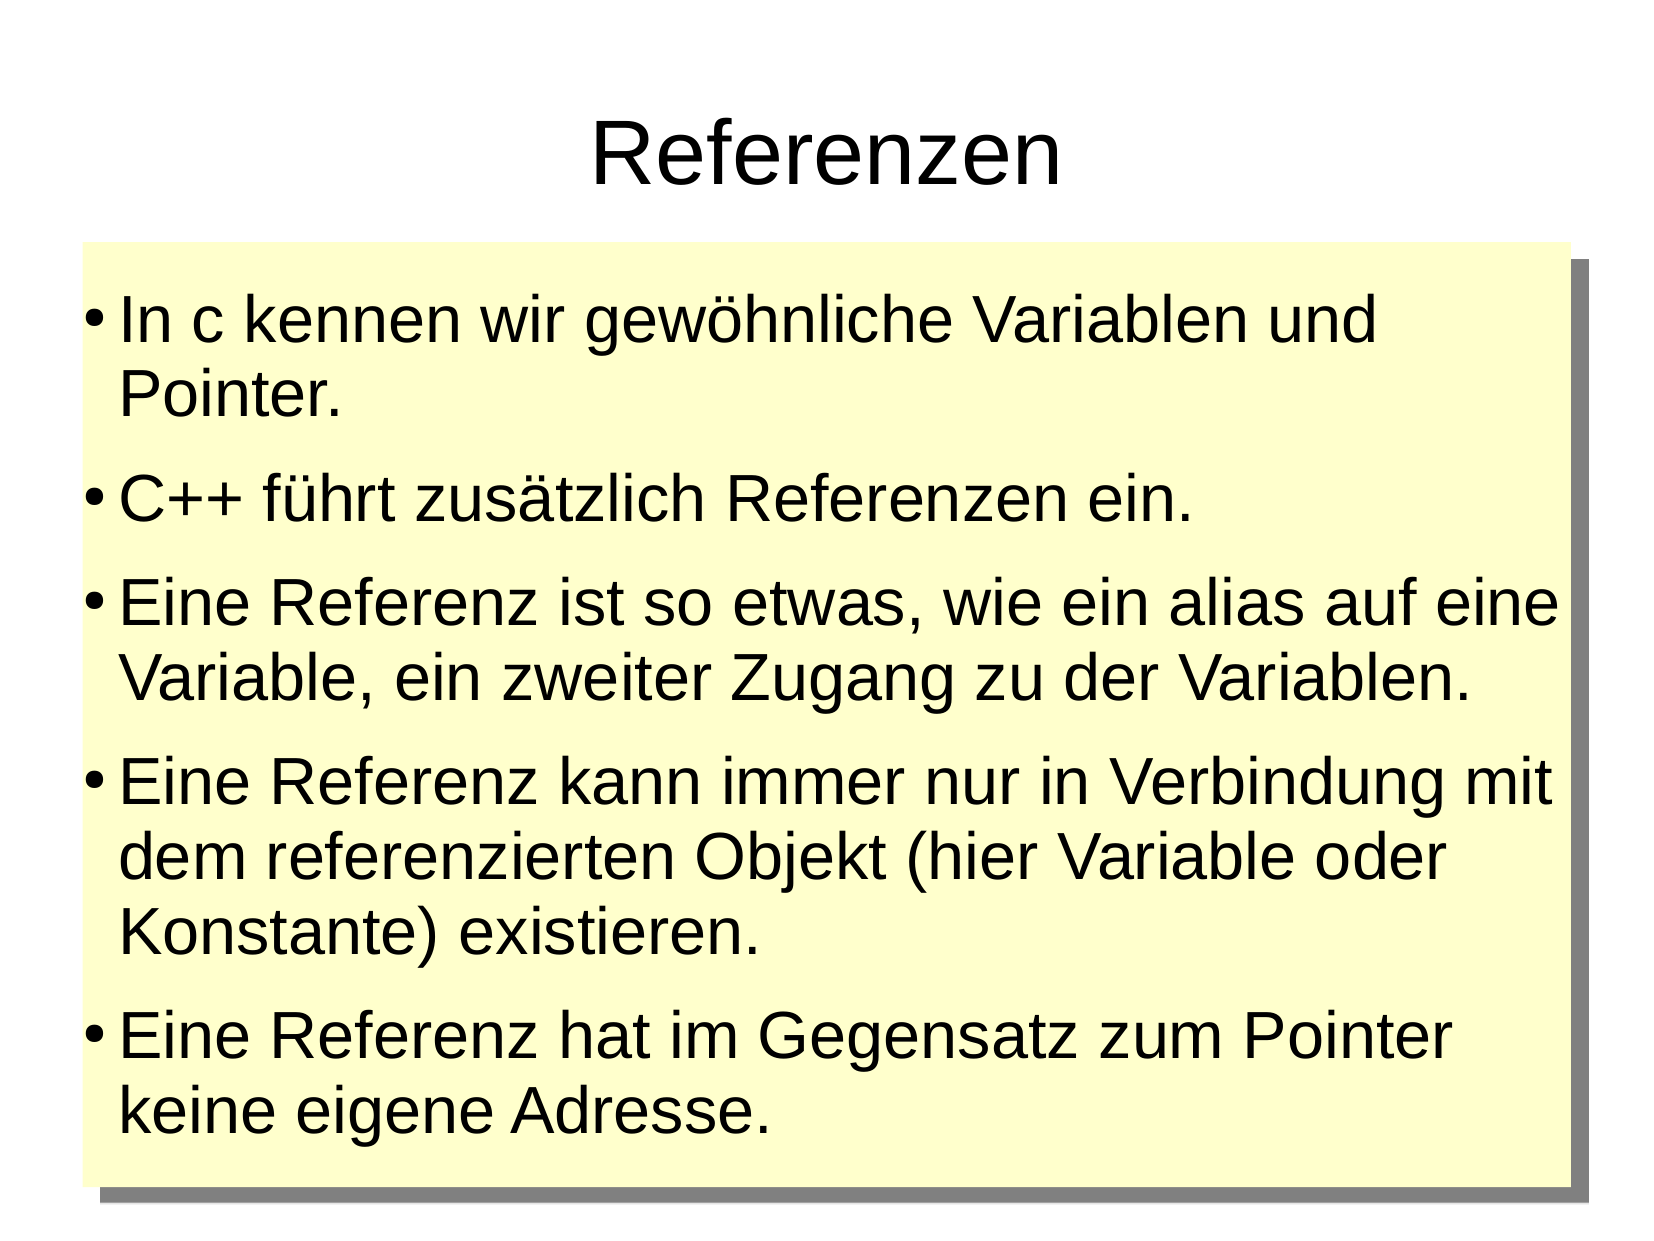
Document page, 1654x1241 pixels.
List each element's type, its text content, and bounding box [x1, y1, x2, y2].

title Referenzen [82, 49, 1571, 242]
subtitle In c kennen wir gewöhnliche Variablen und Pointer. C++ führt zusätzlich Referenzen ein. Eine Referenz ist so etwas, wie ein alias auf eine Variable, ein zweiter Zugang zu der Variablen. Eine Referenz kann immer nur in Verbindung mit dem referenzierten Objekt (hier Variable oder Konstante) existieren. Eine Referenz hat im Gegensatz zum Pointer keine eigene Adresse. [82, 242, 1571, 1188]
